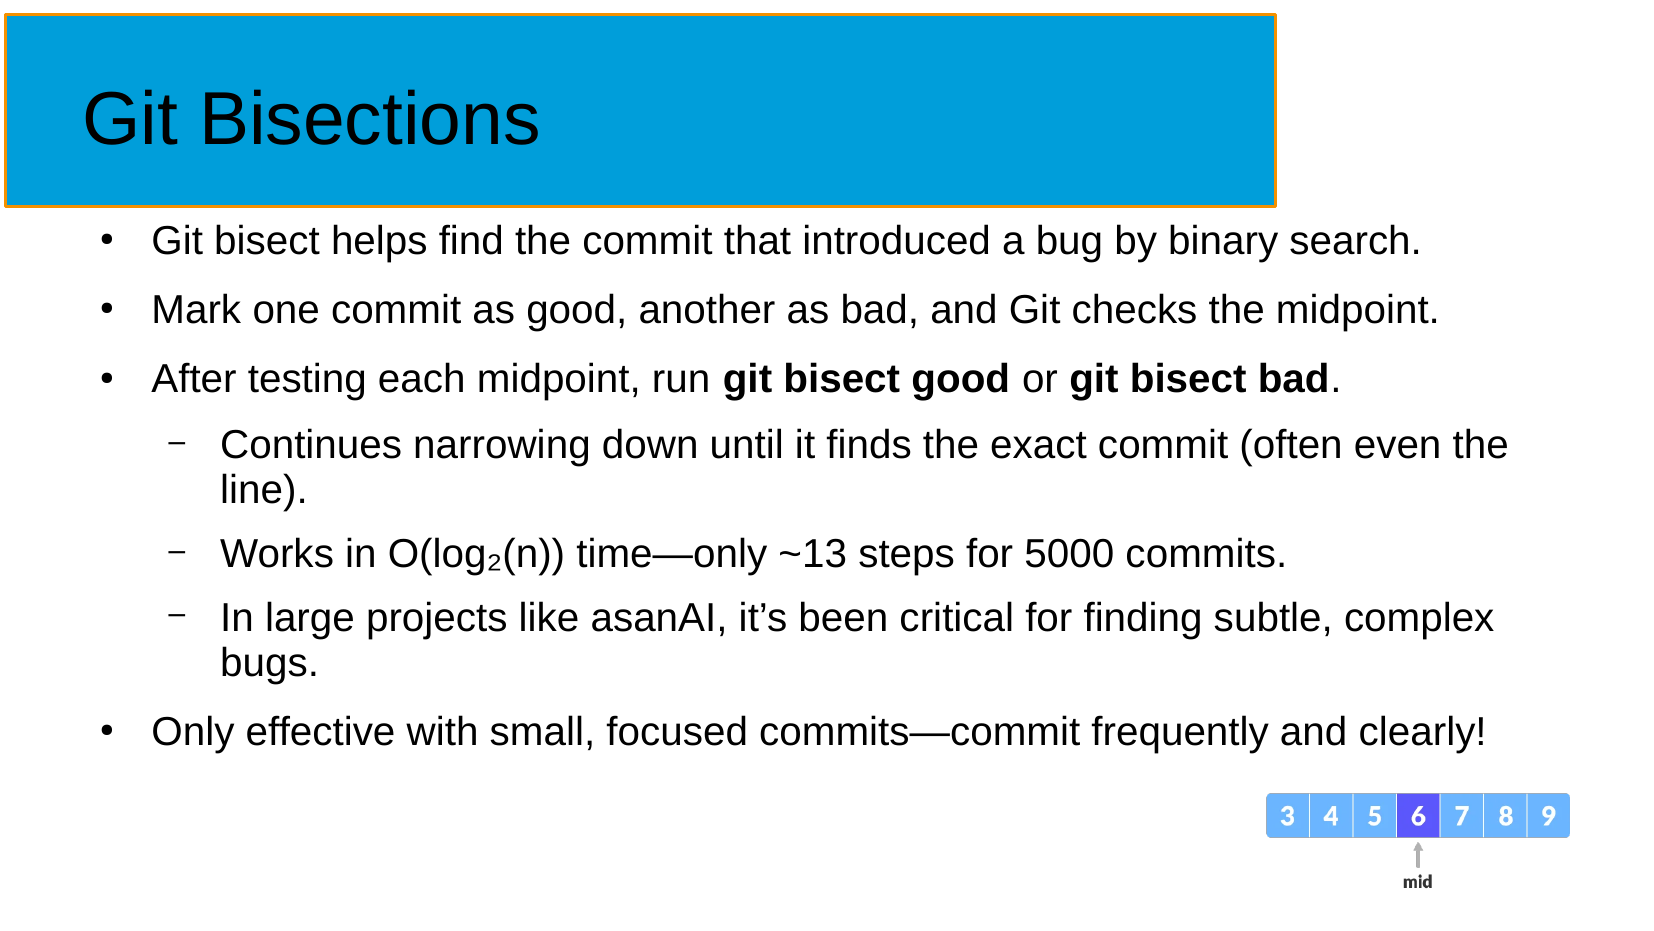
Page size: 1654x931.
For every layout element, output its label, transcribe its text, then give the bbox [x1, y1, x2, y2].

title Git Bisections [82, 44, 1235, 192]
picture [1240, 767, 1596, 916]
list Git bisect helps find the commit that introduced a bug by binary search. Mark one commit as good, another as bad, and Git checks the midpoint. After testing each midpoint, run git bisect good or git bisect bad. Continues narrowing down until it finds the exact commit (often even the line). Works in O(log₂(n)) time—only ~13 steps for 5000 commits. In large projects like asanAI, it’s been critical for finding subtle, complex bugs. Only effective with small, focused commits—commit frequently and clearly! [82, 217, 1571, 758]
